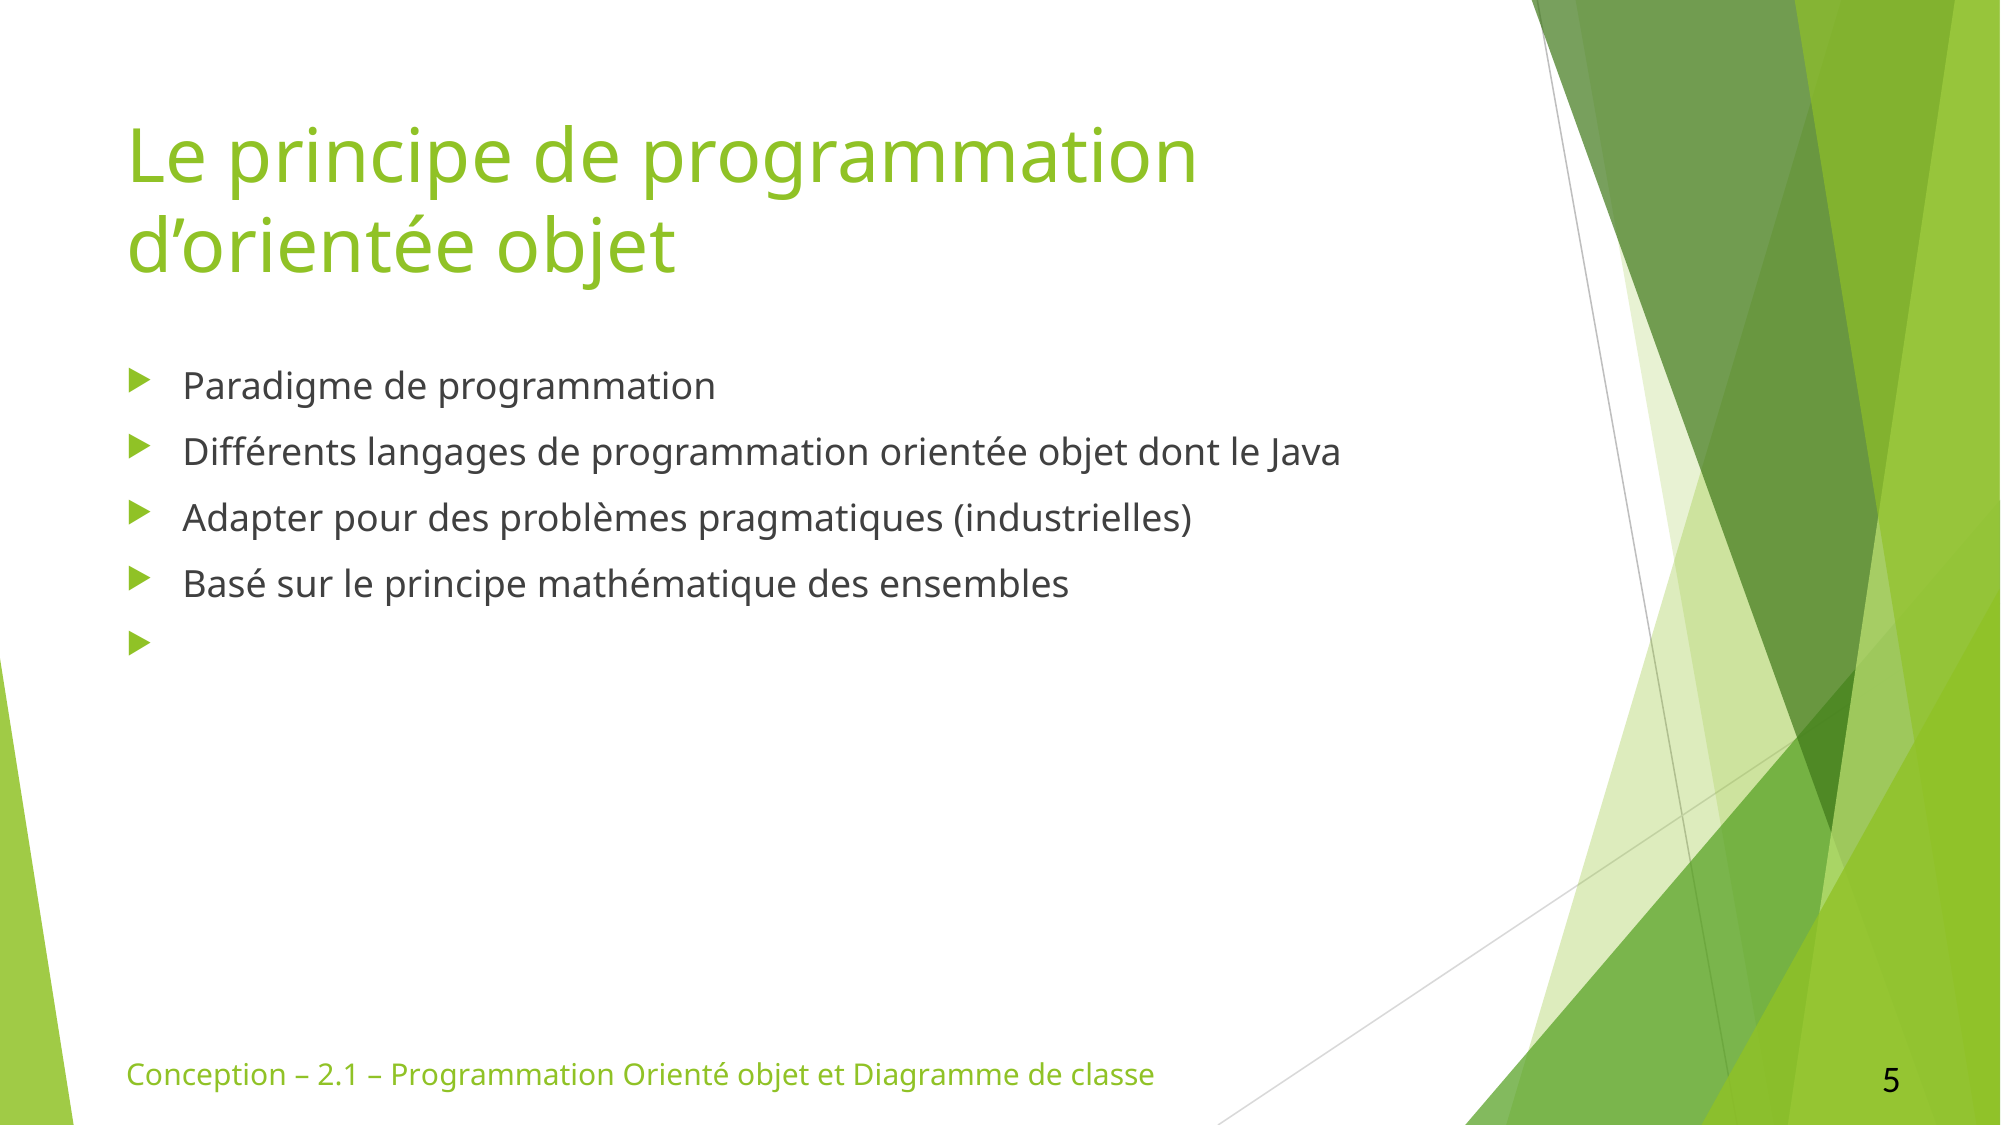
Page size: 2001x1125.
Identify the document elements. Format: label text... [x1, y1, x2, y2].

text_box [1866, 1047, 1979, 1108]
title Le principe de programmation d’orientée objet [111, 99, 1522, 317]
text_box Conception – 2.1 – Programmation Orienté objet et Diagramme de classe [111, 1047, 1210, 1109]
list Paradigme de programmation Différents langages de programmation orientée objet dont le Java Adapter pour des problèmes pragmatiques (industrielles) Basé sur le principe mathématique des ensembles [111, 354, 1522, 992]
